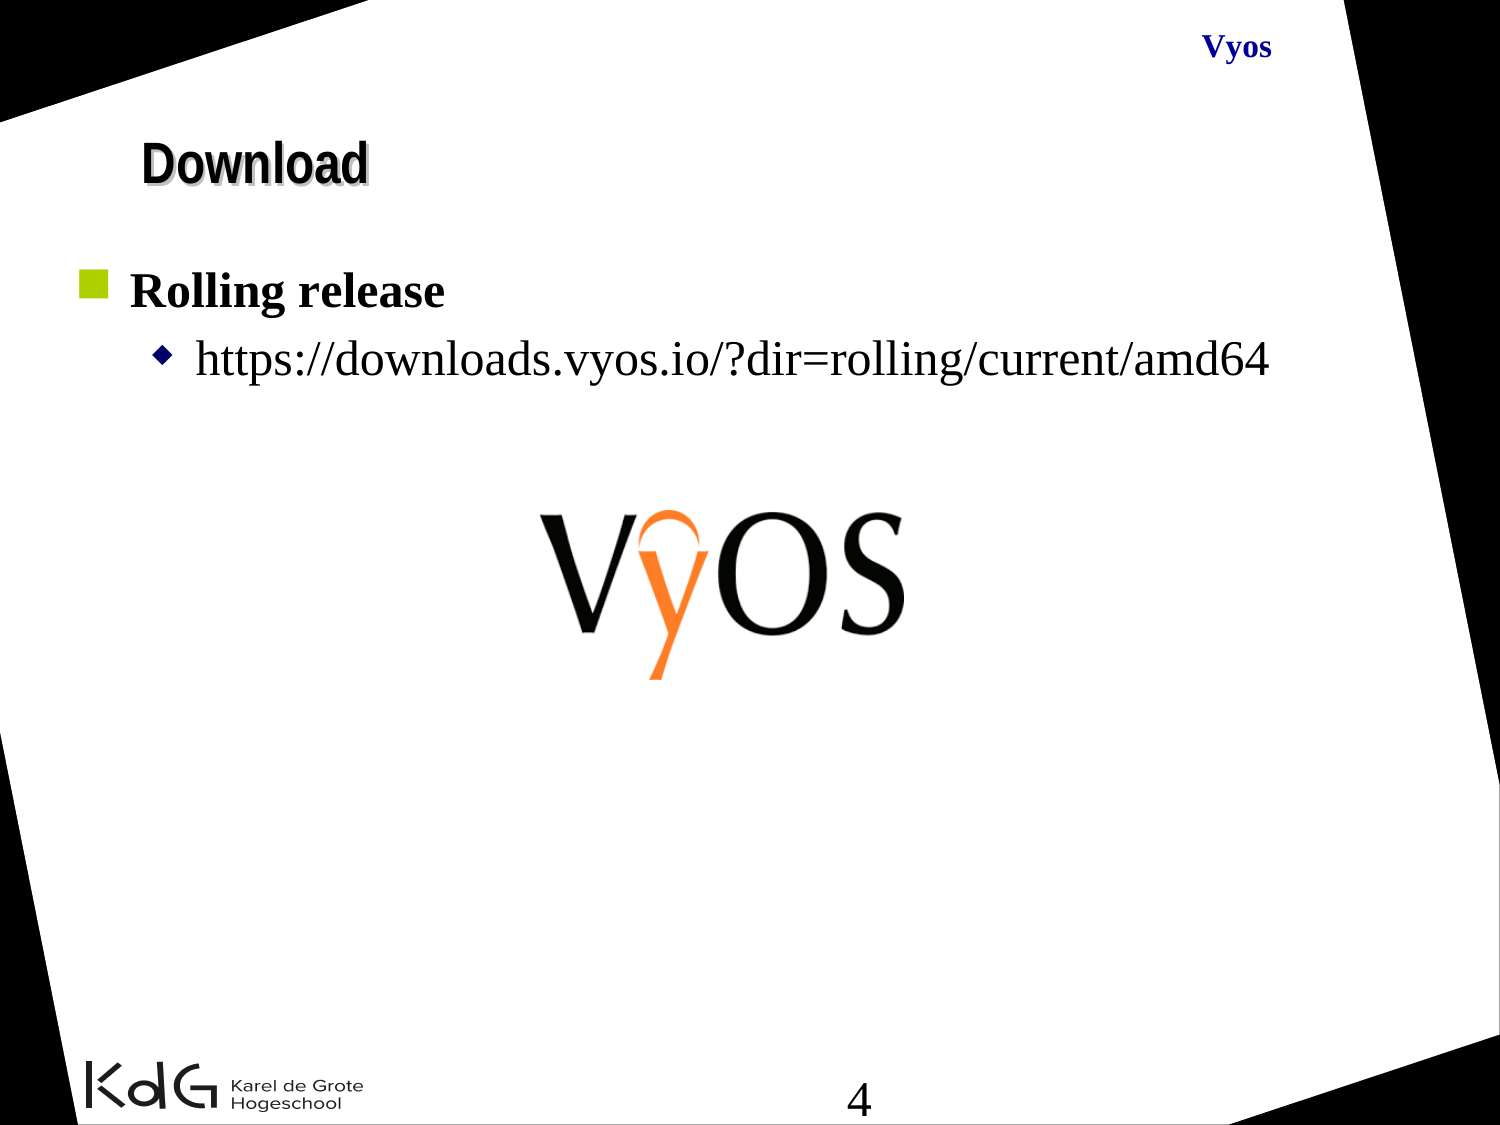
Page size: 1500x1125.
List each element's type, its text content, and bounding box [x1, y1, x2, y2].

picture [86, 1061, 363, 1112]
list Rolling release https://downloads.vyos.io/?dir=rolling/current/amd64 [75, 263, 1425, 1006]
title Download [141, 72, 1447, 253]
picture [540, 510, 904, 680]
